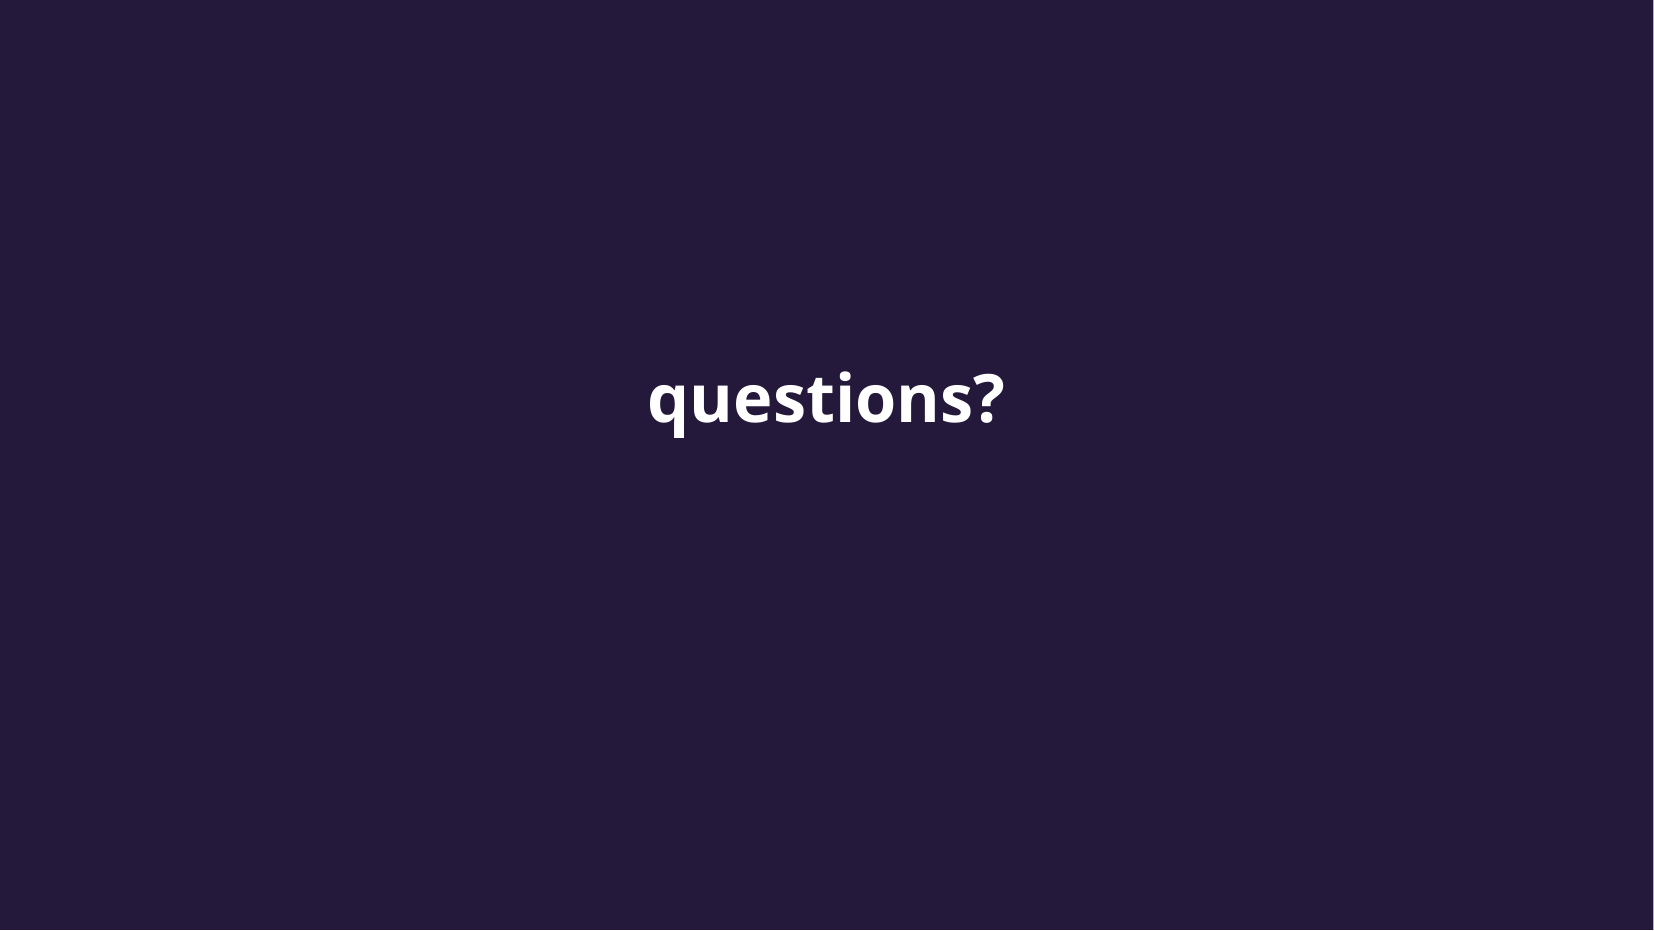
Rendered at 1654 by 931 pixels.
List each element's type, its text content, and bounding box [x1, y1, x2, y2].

subtitle questions? [82, 37, 1571, 757]
